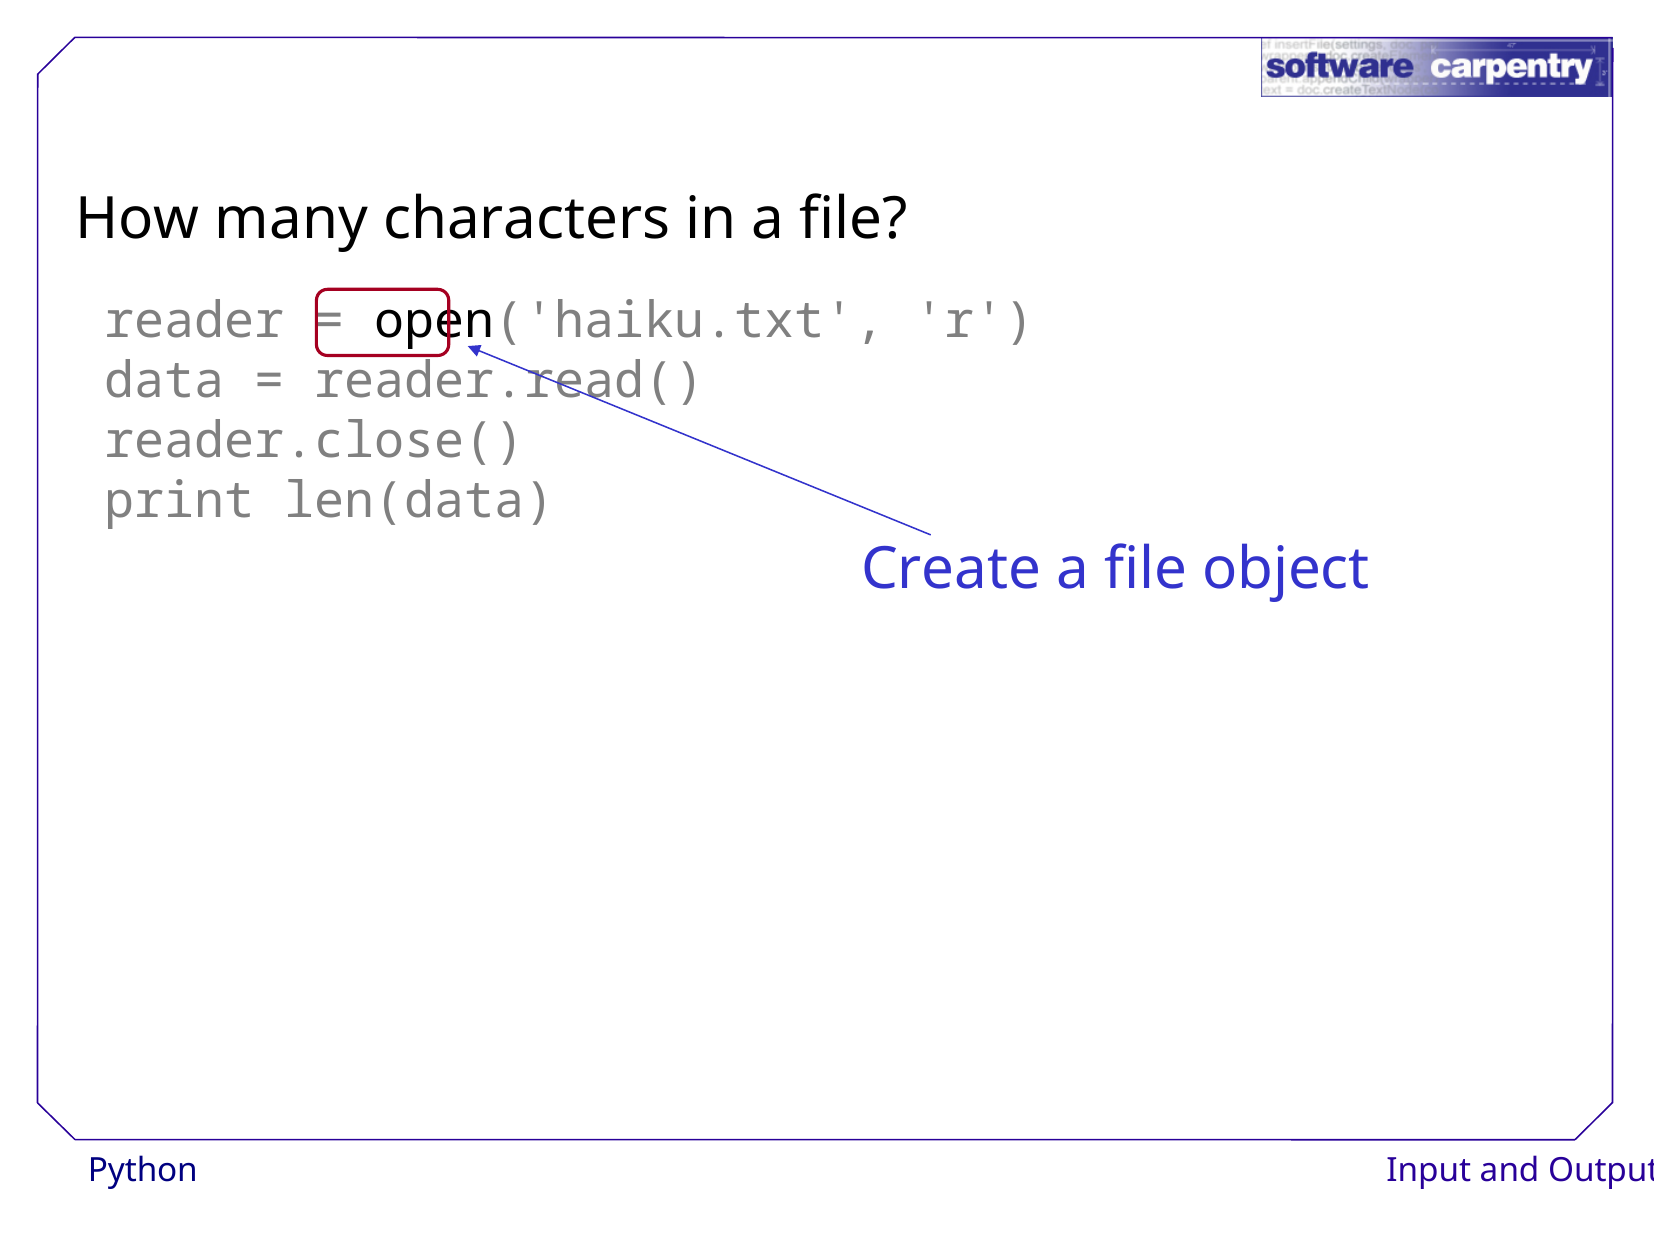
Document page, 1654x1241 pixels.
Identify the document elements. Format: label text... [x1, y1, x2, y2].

text_box Create a file object [846, 487, 1535, 609]
text_box How many characters in a file? [60, 138, 1073, 259]
text_box reader = open('haiku.txt', 'r') data = reader.read() reader.close() print len(data) [89, 279, 1512, 621]
picture [1261, 39, 1613, 97]
